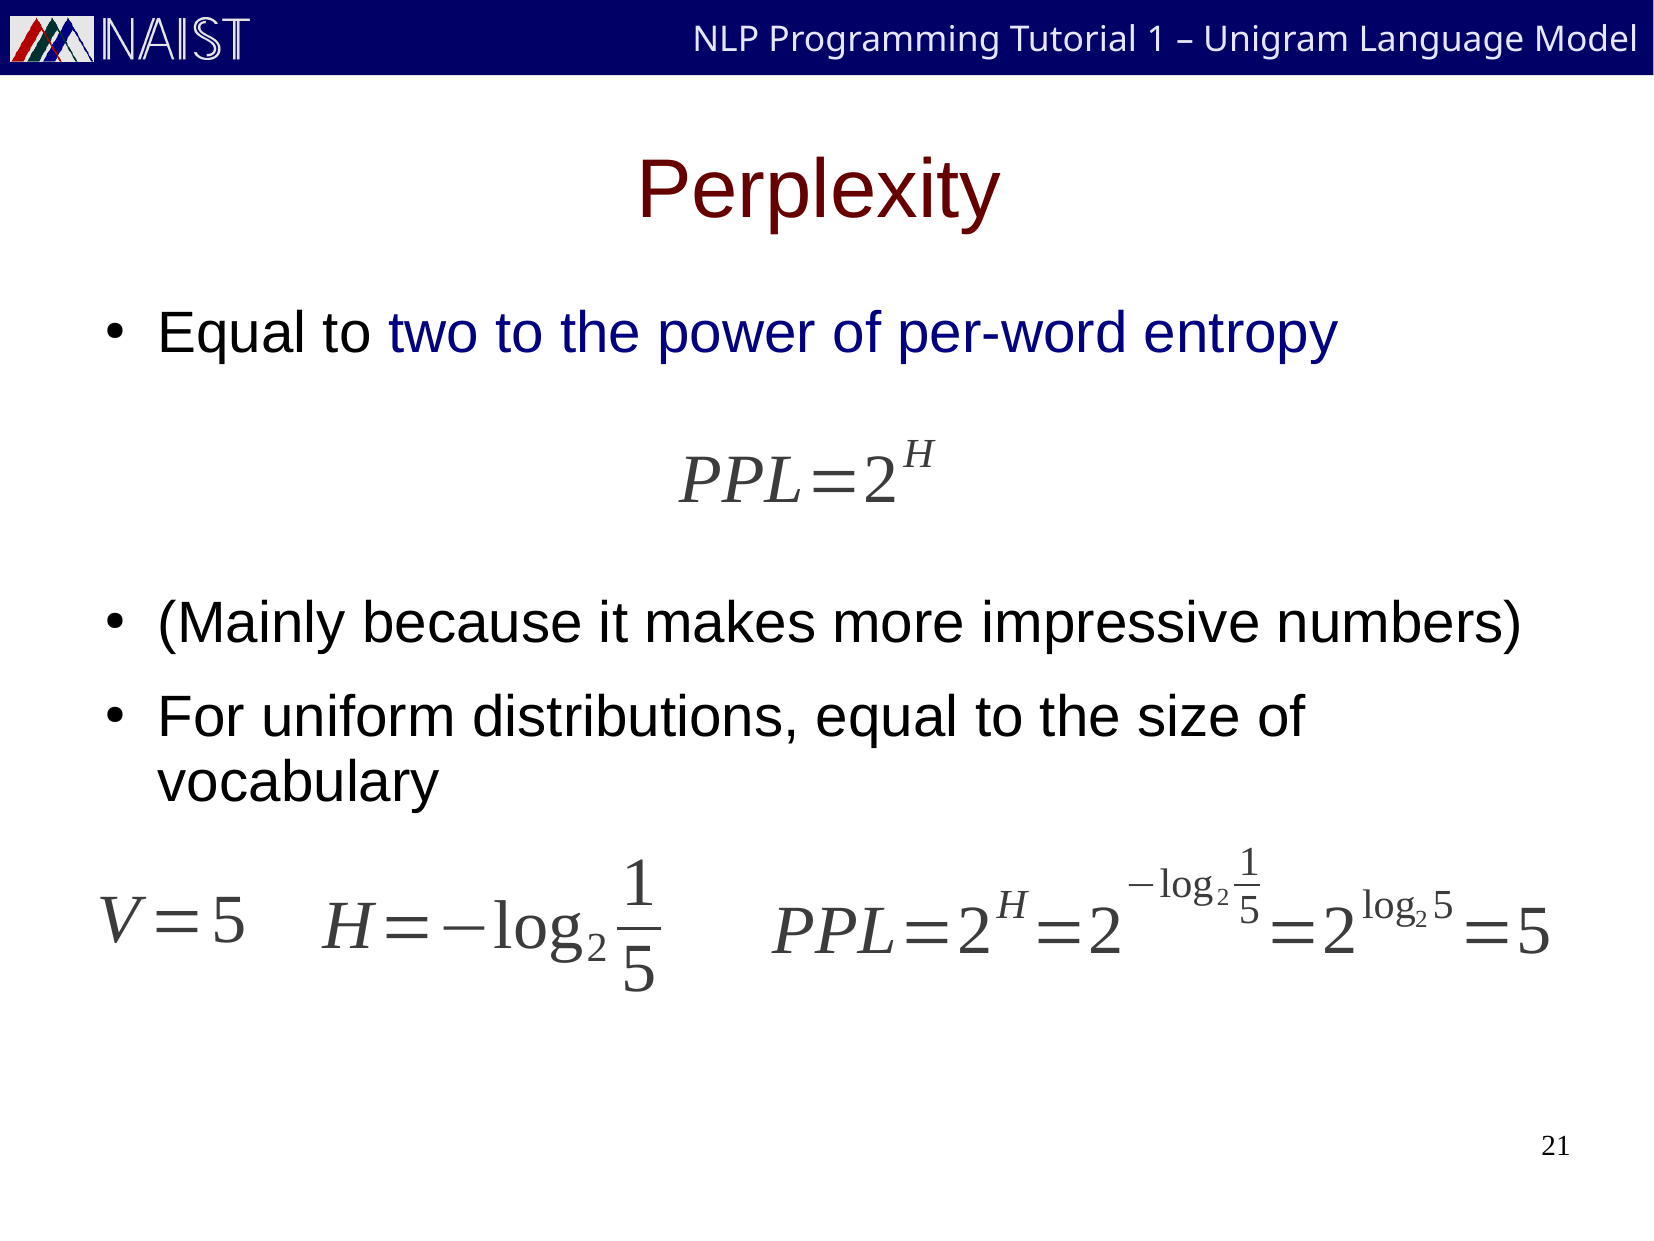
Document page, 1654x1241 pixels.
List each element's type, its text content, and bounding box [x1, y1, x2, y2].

picture [102, 17, 251, 60]
list Equal to two to the power of per-word entropy (Mainly because it makes more impressive numbers) For uniform distributions, equal to the size of vocabulary [86, 300, 1576, 1119]
chart [750, 836, 1569, 970]
chart [300, 845, 684, 1009]
chart [656, 428, 954, 516]
title Perplexity [75, 92, 1564, 285]
picture [10, 16, 94, 62]
chart [78, 882, 263, 960]
